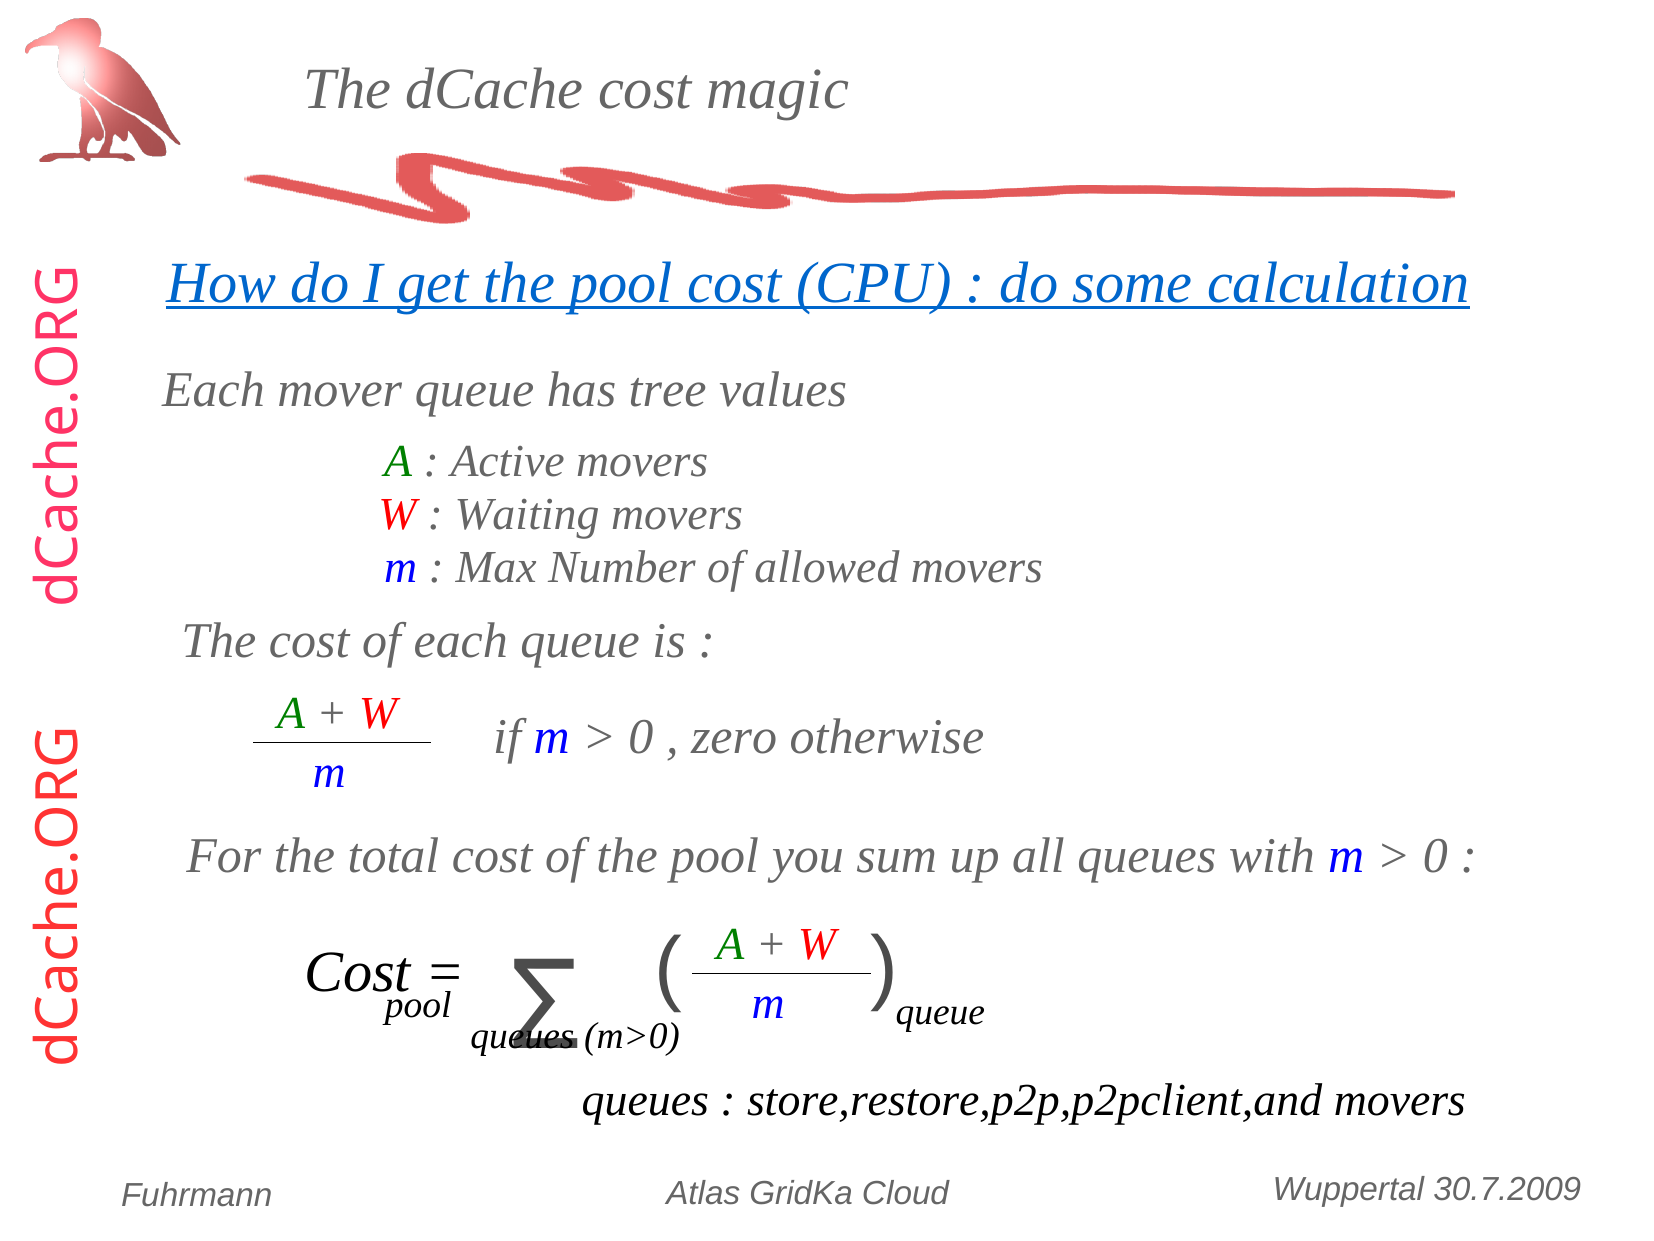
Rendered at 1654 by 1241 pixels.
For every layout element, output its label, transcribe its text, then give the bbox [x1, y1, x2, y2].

text_box ) [855, 912, 913, 1023]
text_box m : Max Number of allowed movers [369, 534, 1059, 602]
text_box A + W [701, 974, 736, 979]
text_box m [736, 974, 800, 1038]
text_box A + W [262, 680, 412, 742]
text_box if m > 0 , zero otherwise [478, 701, 998, 775]
text_box A + W [262, 743, 297, 748]
text_box queues (m>0) [455, 1008, 696, 1067]
text_box The cost of each queue is : [166, 605, 731, 678]
text_box pool [370, 977, 467, 1036]
text_box The dCache cost magic [288, 49, 865, 132]
text_box ( [639, 912, 698, 1023]
text_box Cost = [289, 931, 481, 1014]
text_box Ʃ [494, 907, 599, 1008]
text_box A + W [701, 911, 851, 973]
text_box Each mover queue has tree values [147, 354, 861, 427]
text_box queues : store,restore,p2p,p2pclient,and movers [566, 1067, 1476, 1135]
text_box For the total cost of the pool you sum up all queues with m > 0 : [171, 820, 1493, 894]
text_box queue [880, 983, 1001, 1042]
text_box How do I get the pool cost (CPU) : do some calculation [151, 243, 1486, 325]
text_box A + W [361, 743, 412, 748]
text_box m [297, 743, 361, 807]
text_box A + W [800, 974, 851, 979]
text_box A : Active movers [369, 427, 724, 481]
text_box W : Waiting movers [363, 481, 755, 549]
